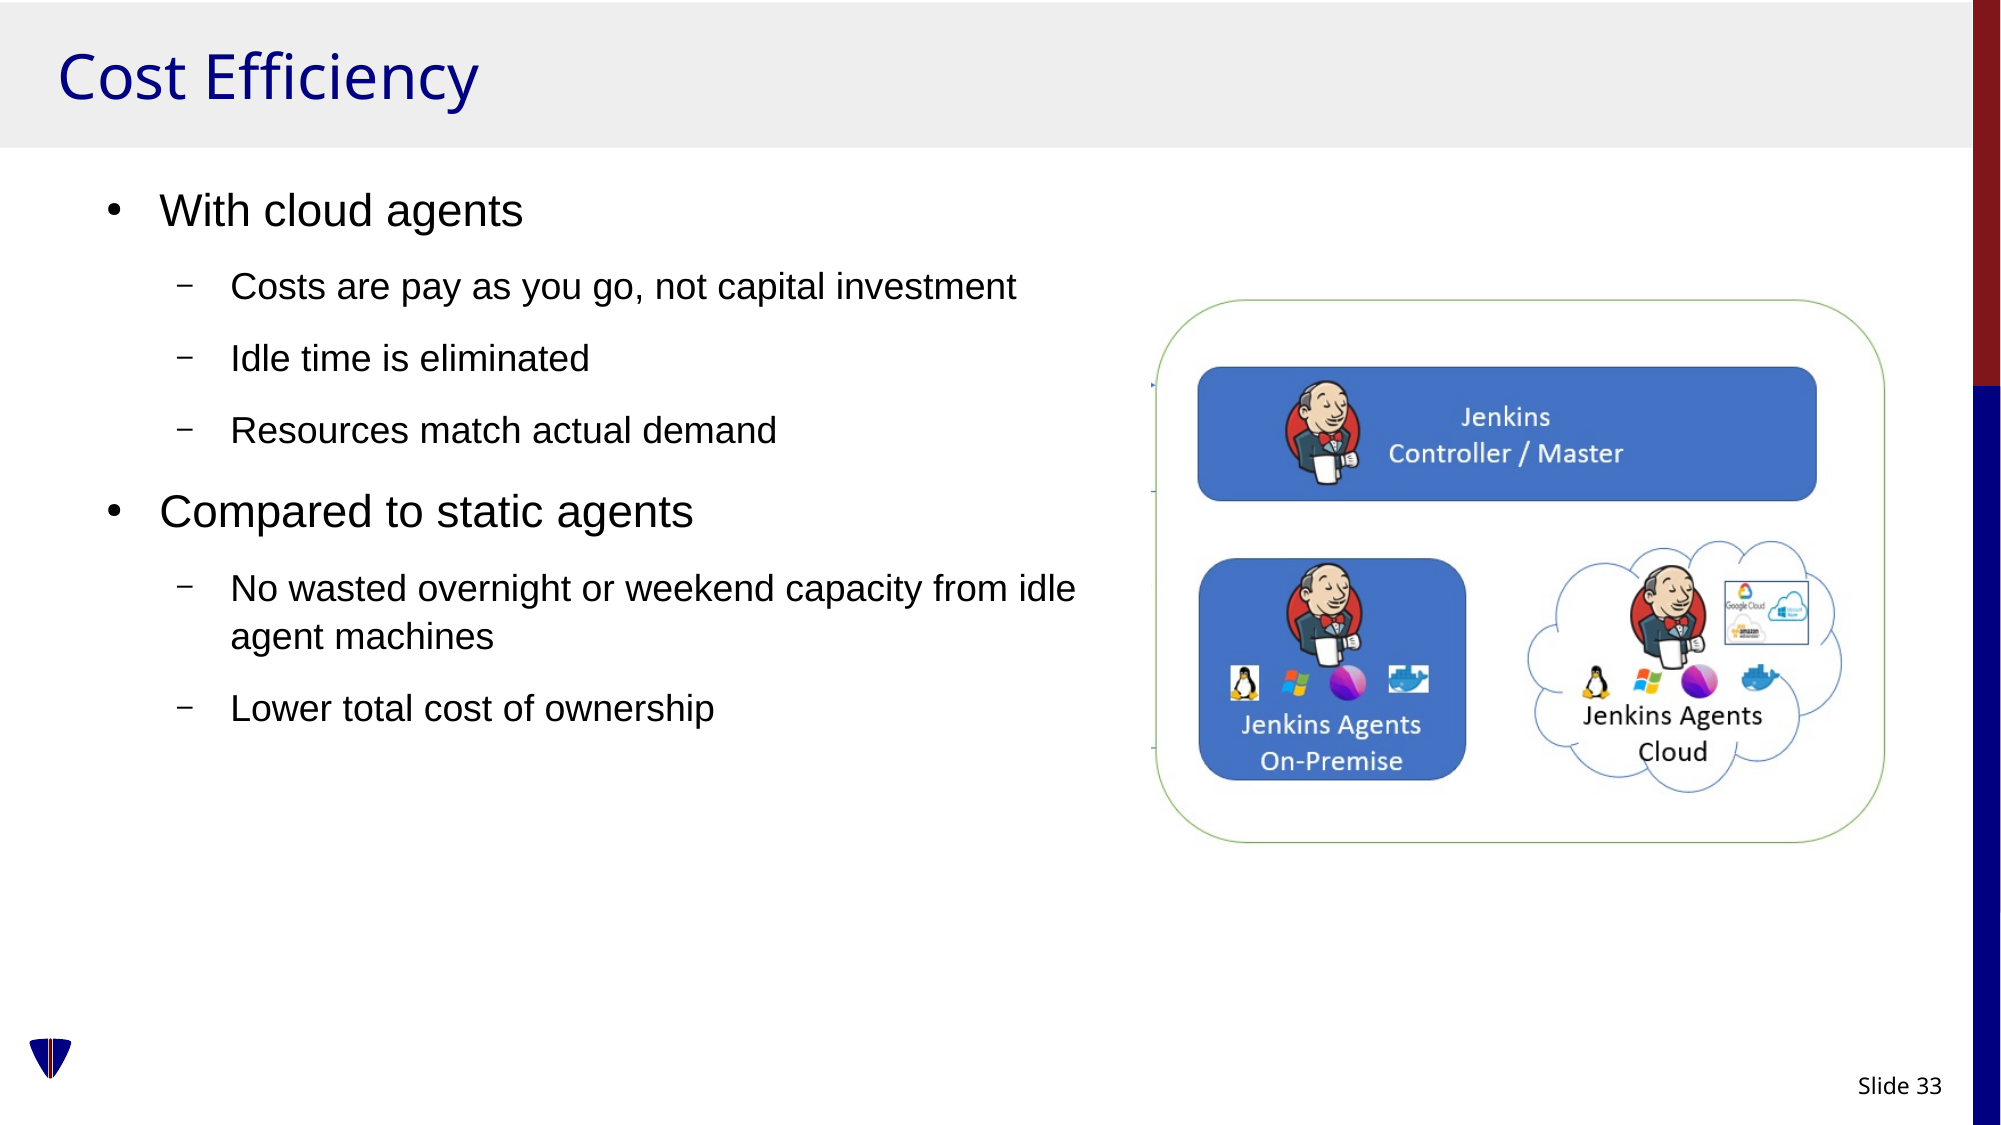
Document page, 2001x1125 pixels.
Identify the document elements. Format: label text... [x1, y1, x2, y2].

picture [1151, 295, 1892, 850]
list With cloud agents Costs are pay as you go, not capital investment Idle time is eliminated Resources match actual demand Compared to static agents No wasted overnight or weekend capacity from idle agent machines Lower total cost of ownership [88, 177, 1123, 1034]
title Cost Efficiency [0, 2, 1973, 148]
